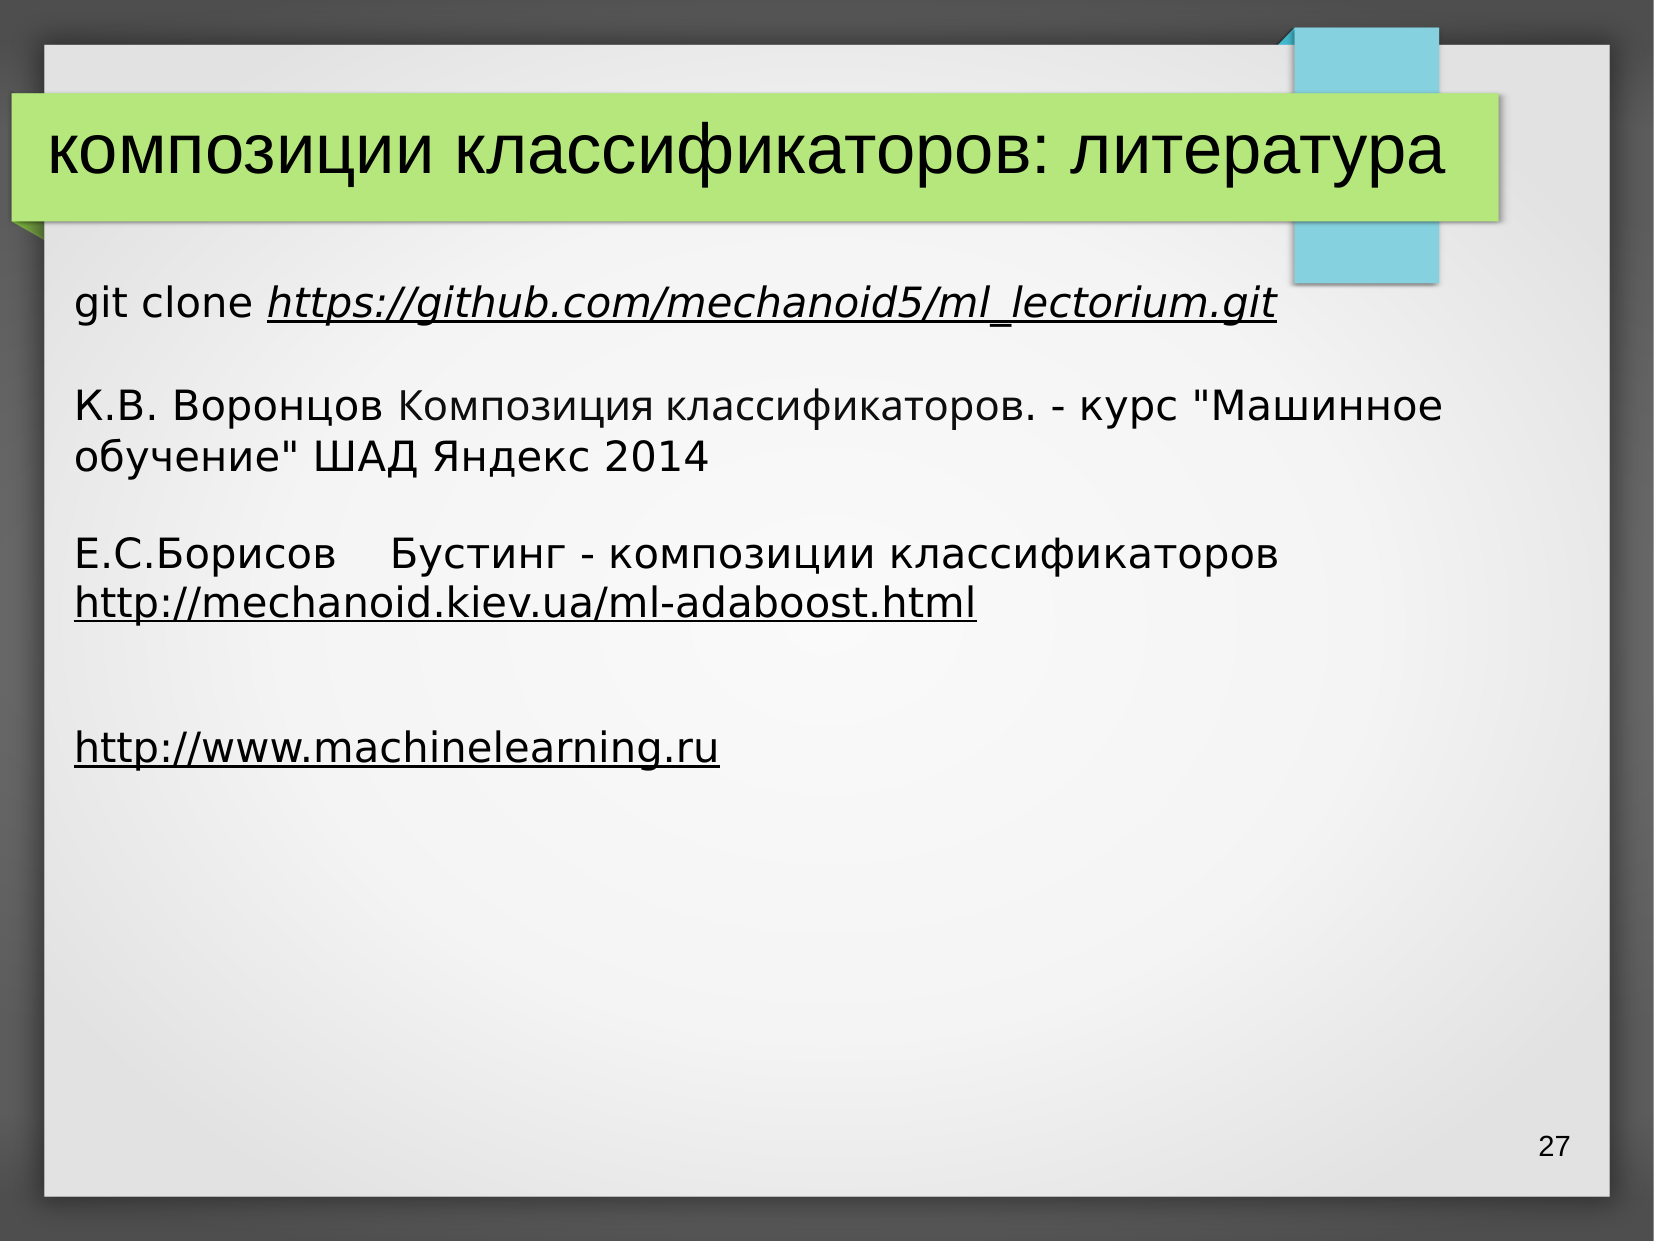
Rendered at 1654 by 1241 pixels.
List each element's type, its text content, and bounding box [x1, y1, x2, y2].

text_box git clone https://github.com/mechanoid5/ml_lectorium.git К.В. Воронцов Композиция классификаторов. - курс "Машинное обучение" ШАД Яндекс 2014 Е.С.Борисов Бустинг - композиции классификаторов http://mechanoid.kiev.ua/ml-adaboost.html http://www.machinelearning.ru [59, 271, 1489, 815]
picture [0, 0, 1654, 1241]
title композиции классификаторов: литература [47, 96, 1477, 201]
